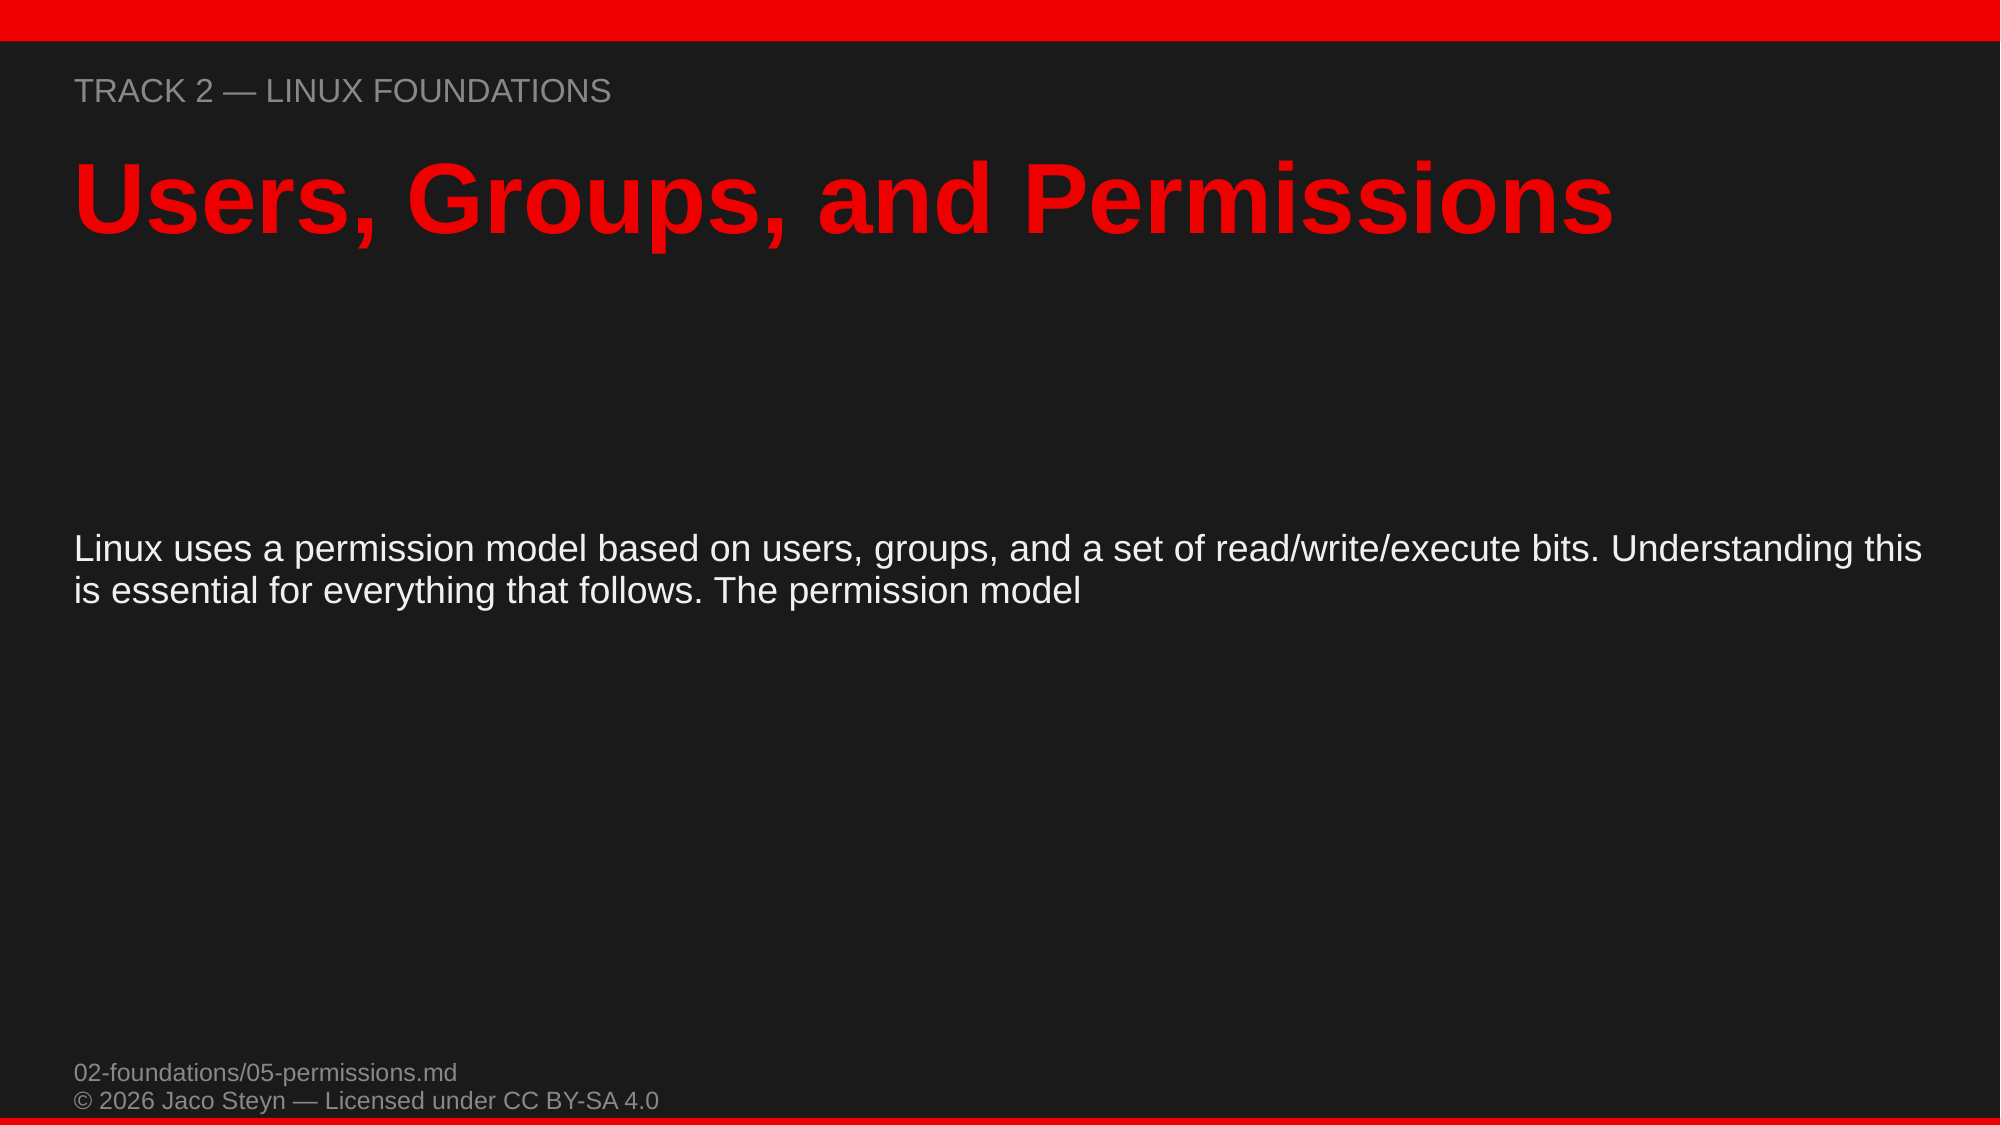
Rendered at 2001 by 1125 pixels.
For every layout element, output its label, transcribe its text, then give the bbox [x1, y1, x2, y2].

text_box 02-foundations/05-permissions.md © 2026 Jaco Steyn — Licensed under CC BY-SA 4.0 [59, 1051, 1942, 1111]
text_box Linux uses a permission model based on users, groups, and a set of read/write/execute bits. Understanding this is essential for everything that follows. The permission model [59, 519, 1942, 727]
text_box TRACK 2 — LINUX FOUNDATIONS [59, 64, 1942, 119]
text_box Users, Groups, and Permissions [59, 135, 1942, 461]
text_box [0, 1117, 2001, 1125]
text_box [0, 0, 2001, 42]
